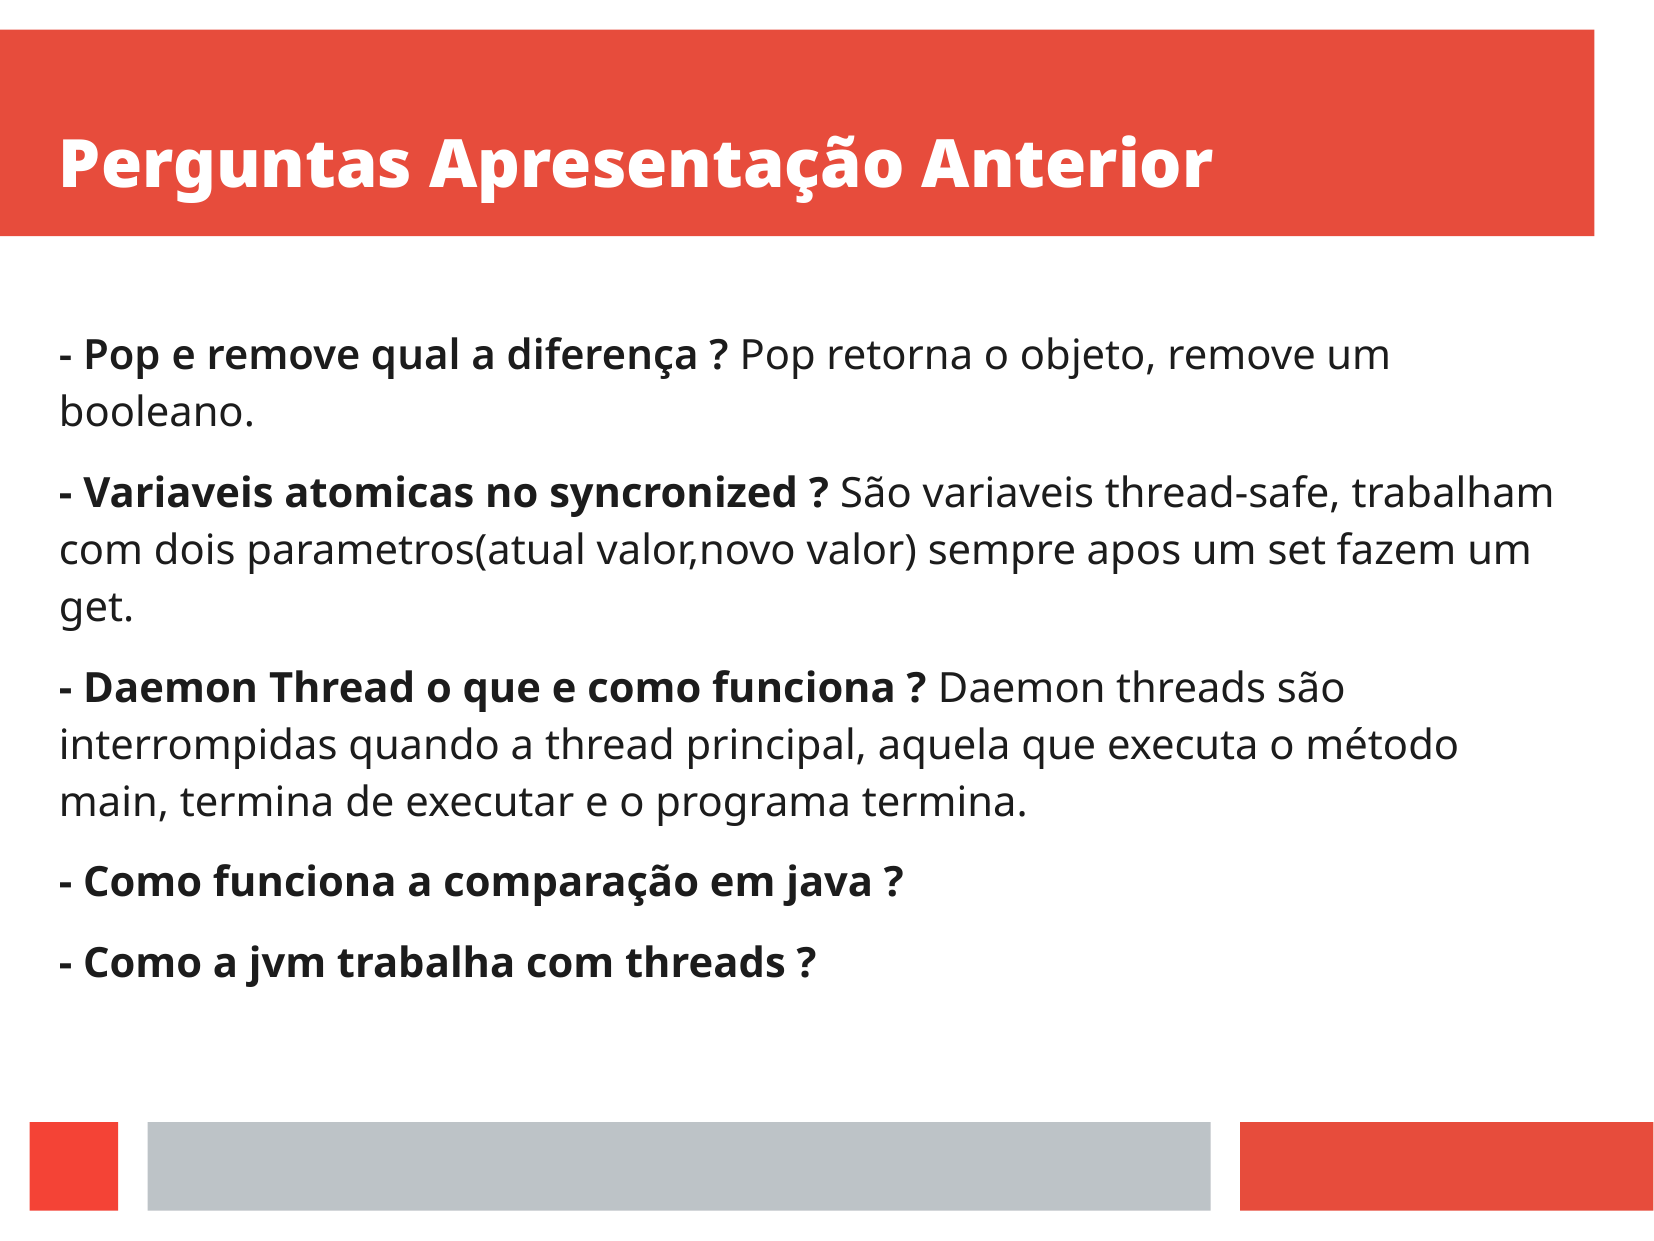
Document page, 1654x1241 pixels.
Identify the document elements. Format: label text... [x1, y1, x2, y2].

title Perguntas Apresentação Anterior [59, 59, 1595, 207]
list - Pop e remove qual a diferença ? Pop retorna o objeto, remove um booleano. - Variaveis atomicas no syncronized ? São variaveis thread-safe, trabalham com dois parametros(atual valor,novo valor) sempre apos um set fazem um get. - Daemon Thread o que e como funciona ? Daemon threads são interrompidas quando a thread principal, aquela que executa o método main, termina de executar e o programa termina. - Como funciona a comparação em java ? - Como a jvm trabalha com threads ? [59, 324, 1565, 1093]
